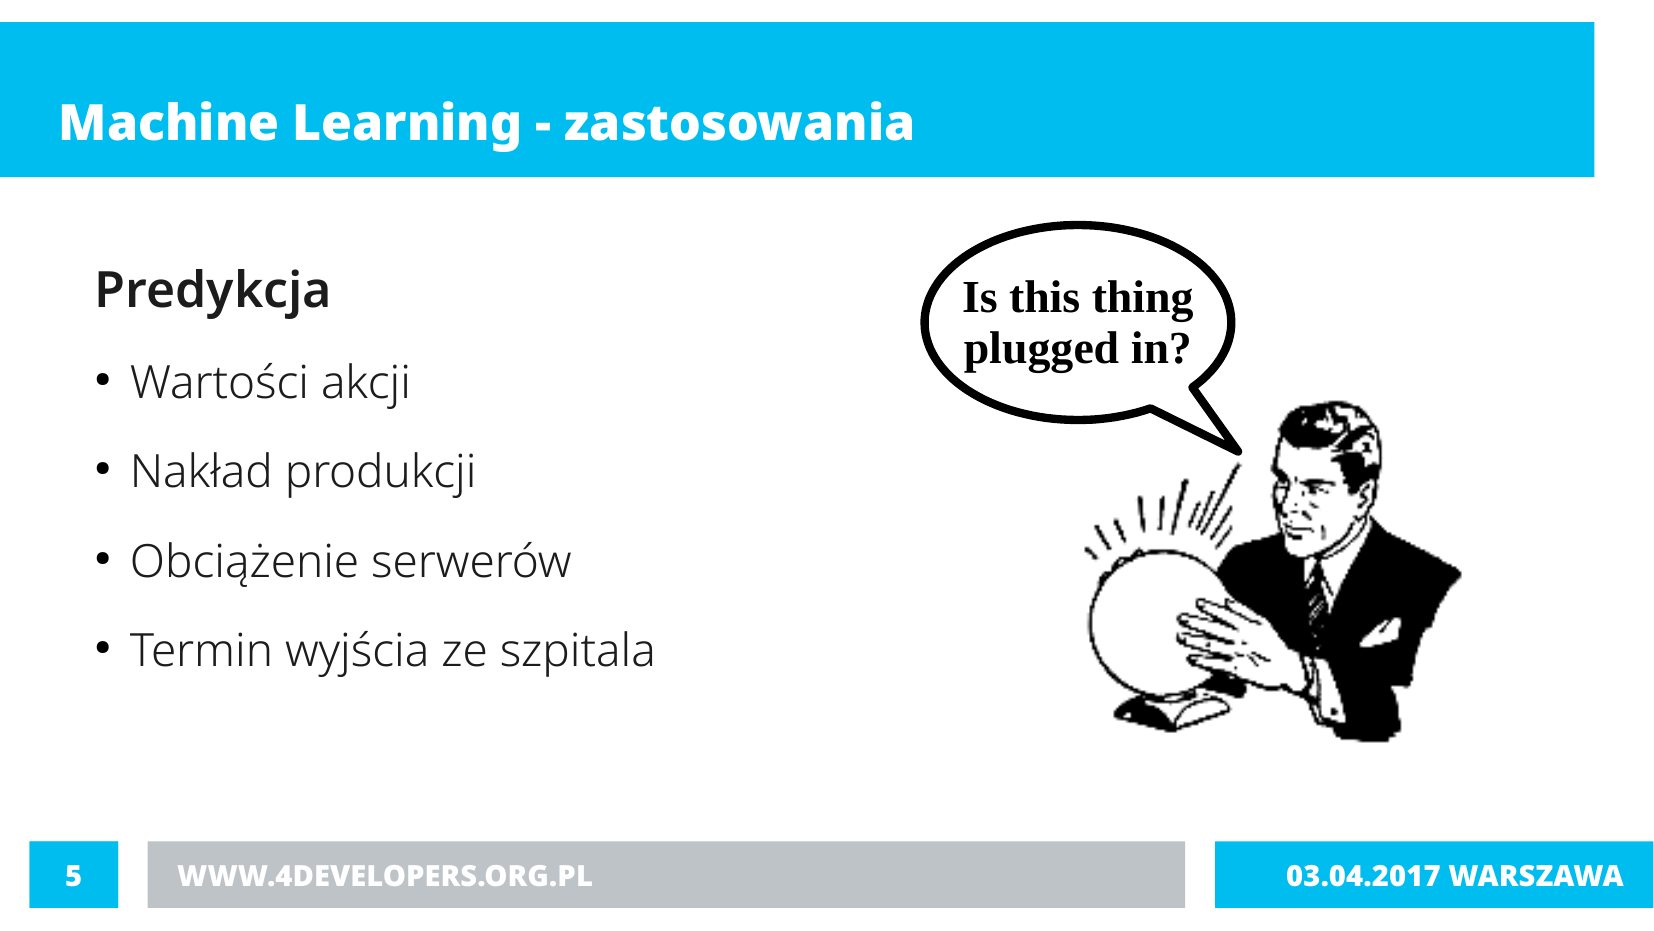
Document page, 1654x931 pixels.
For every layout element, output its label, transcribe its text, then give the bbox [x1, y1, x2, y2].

title Machine Learning - zastosowania [59, 44, 1595, 156]
text_box Is this thing plugged in? [924, 225, 1239, 452]
picture [924, 224, 1486, 751]
list Predykcja Wartości akcji Nakład produkcji Obciążenie serwerów Termin wyjścia ze szpitala [59, 243, 1565, 820]
